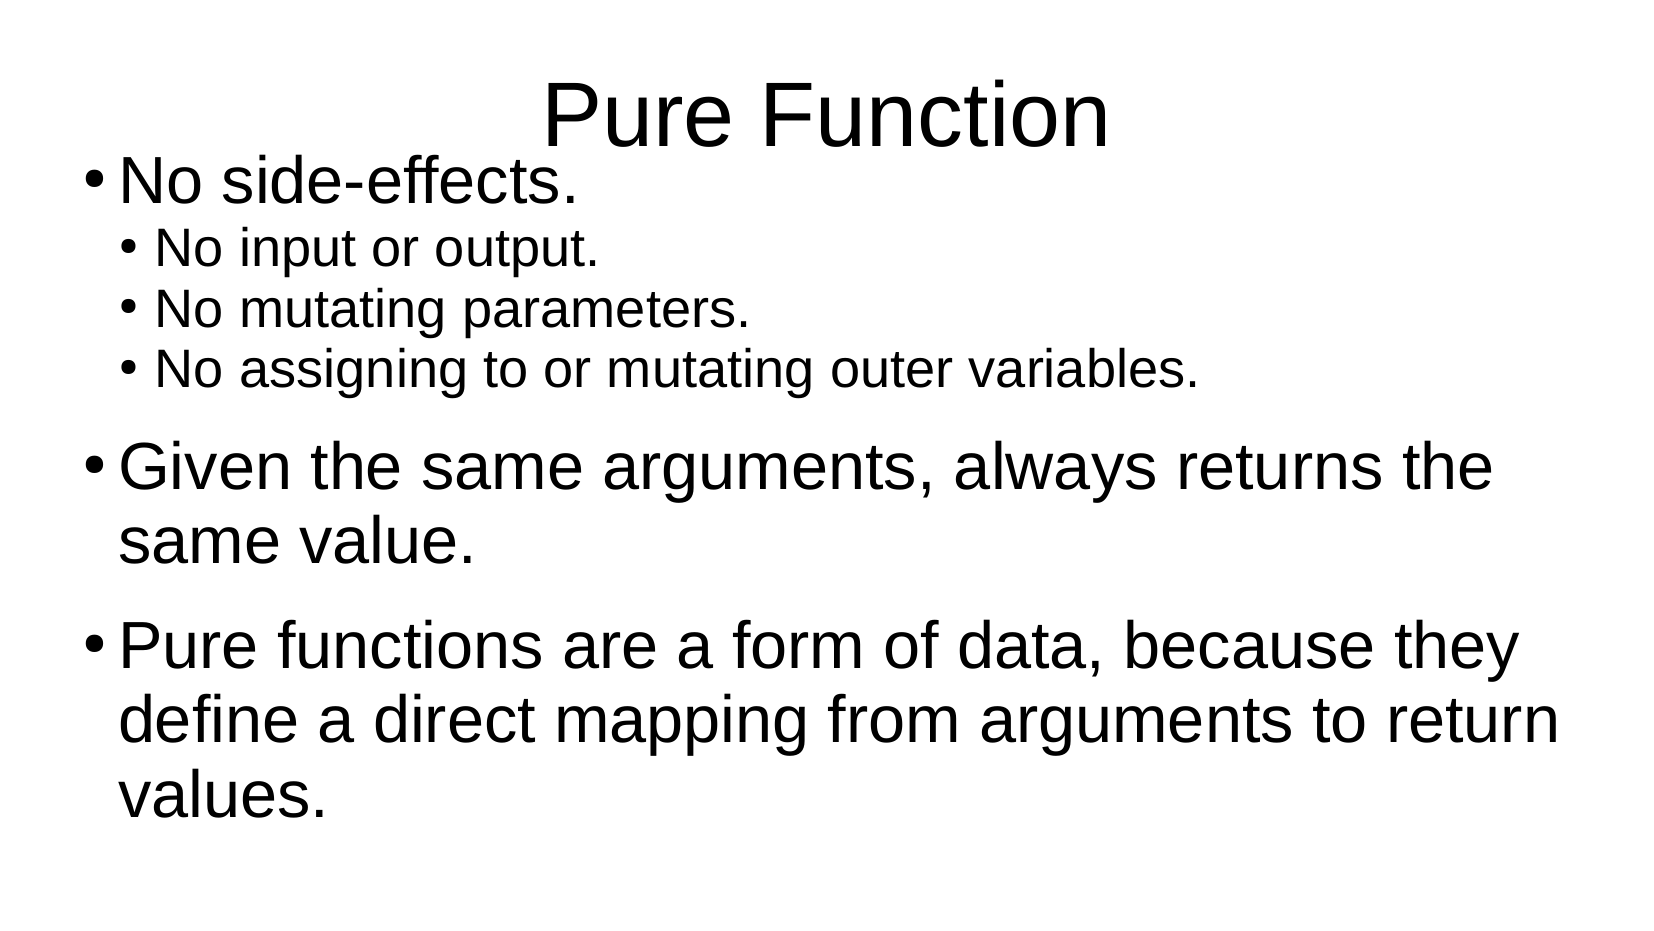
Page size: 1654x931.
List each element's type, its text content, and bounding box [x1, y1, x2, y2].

subtitle No side-effects. No input or output. No mutating parameters. No assigning to or mutating outer variables. Given the same arguments, always returns the same value. Pure functions are a form of data, because they define a direct mapping from arguments to return values. [82, 142, 1571, 832]
title Pure Function [82, 37, 1571, 142]
